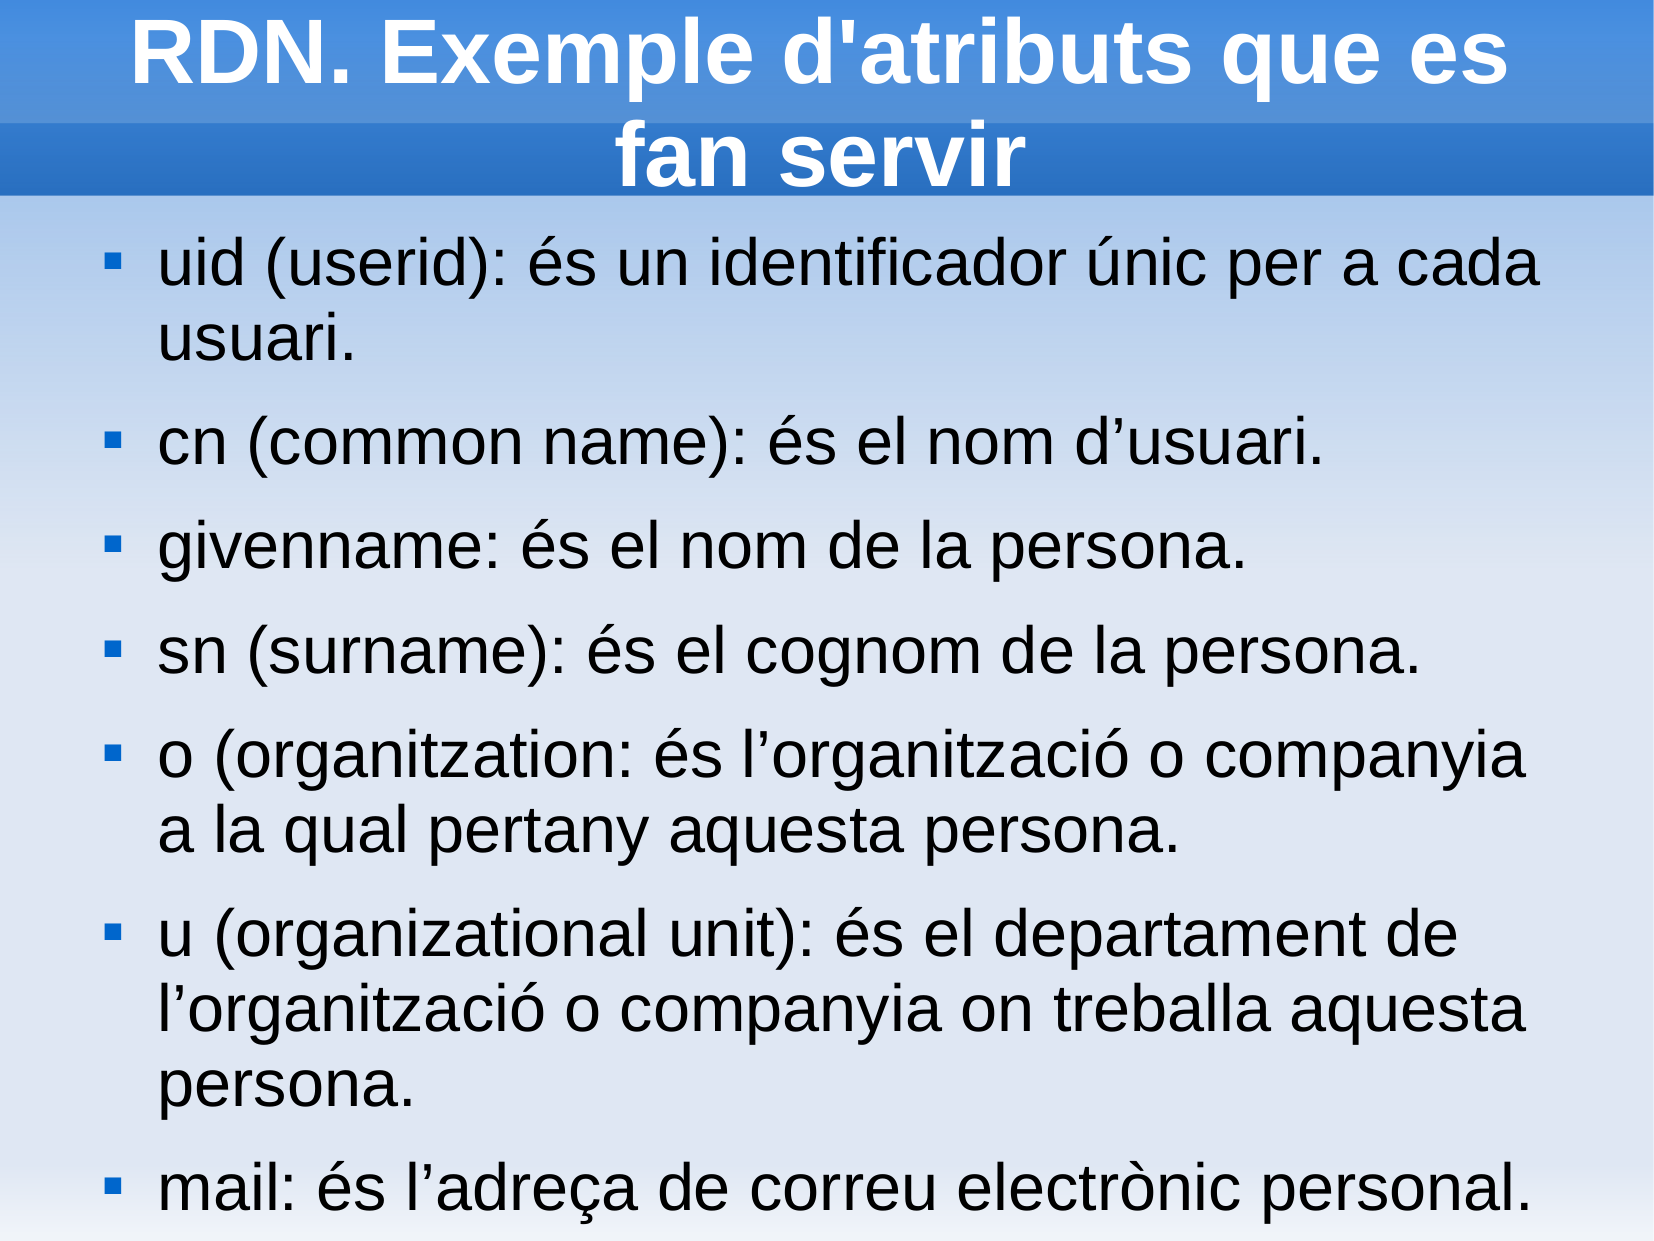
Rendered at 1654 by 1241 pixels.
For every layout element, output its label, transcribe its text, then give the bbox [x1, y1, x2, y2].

picture [0, 0, 1654, 1241]
list uid (userid): és un identificador únic per a cada usuari. cn (common name): és el nom d’usuari. givenname: és el nom de la persona. sn (surname): és el cognom de la persona. o (organitzation: és l’organització o companyia a la qual pertany aquesta persona. u (organizational unit): és el departament de l’organització o companyia on treballa aquesta persona. mail: és l’adreça de correu electrònic personal. [86, 225, 1576, 1225]
title RDN. Exemple d'atributs que es fan servir [76, 0, 1565, 208]
